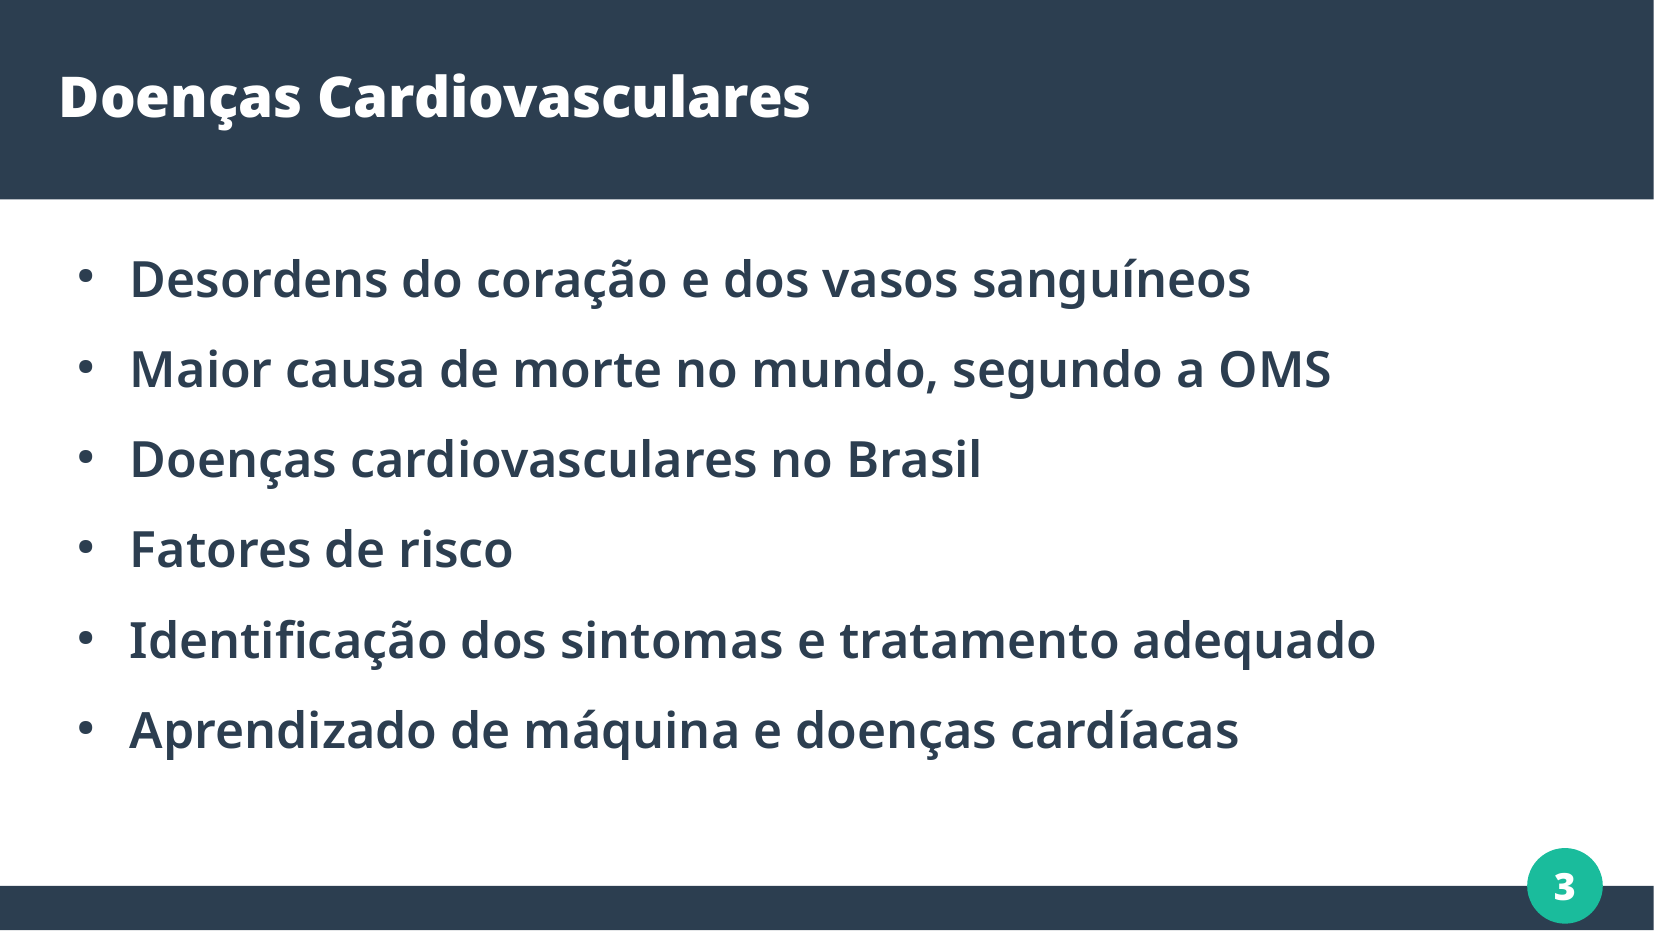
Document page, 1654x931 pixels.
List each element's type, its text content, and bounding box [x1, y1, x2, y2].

title Doenças Cardiovasculares [59, 37, 1595, 156]
list Desordens do coração e dos vasos sanguíneos Maior causa de morte no mundo, segundo a OMS Doenças cardiovasculares no Brasil Fatores de risco Identificação dos sintomas e tratamento adequado Aprendizado de máquina e doenças cardíacas [59, 243, 1595, 864]
